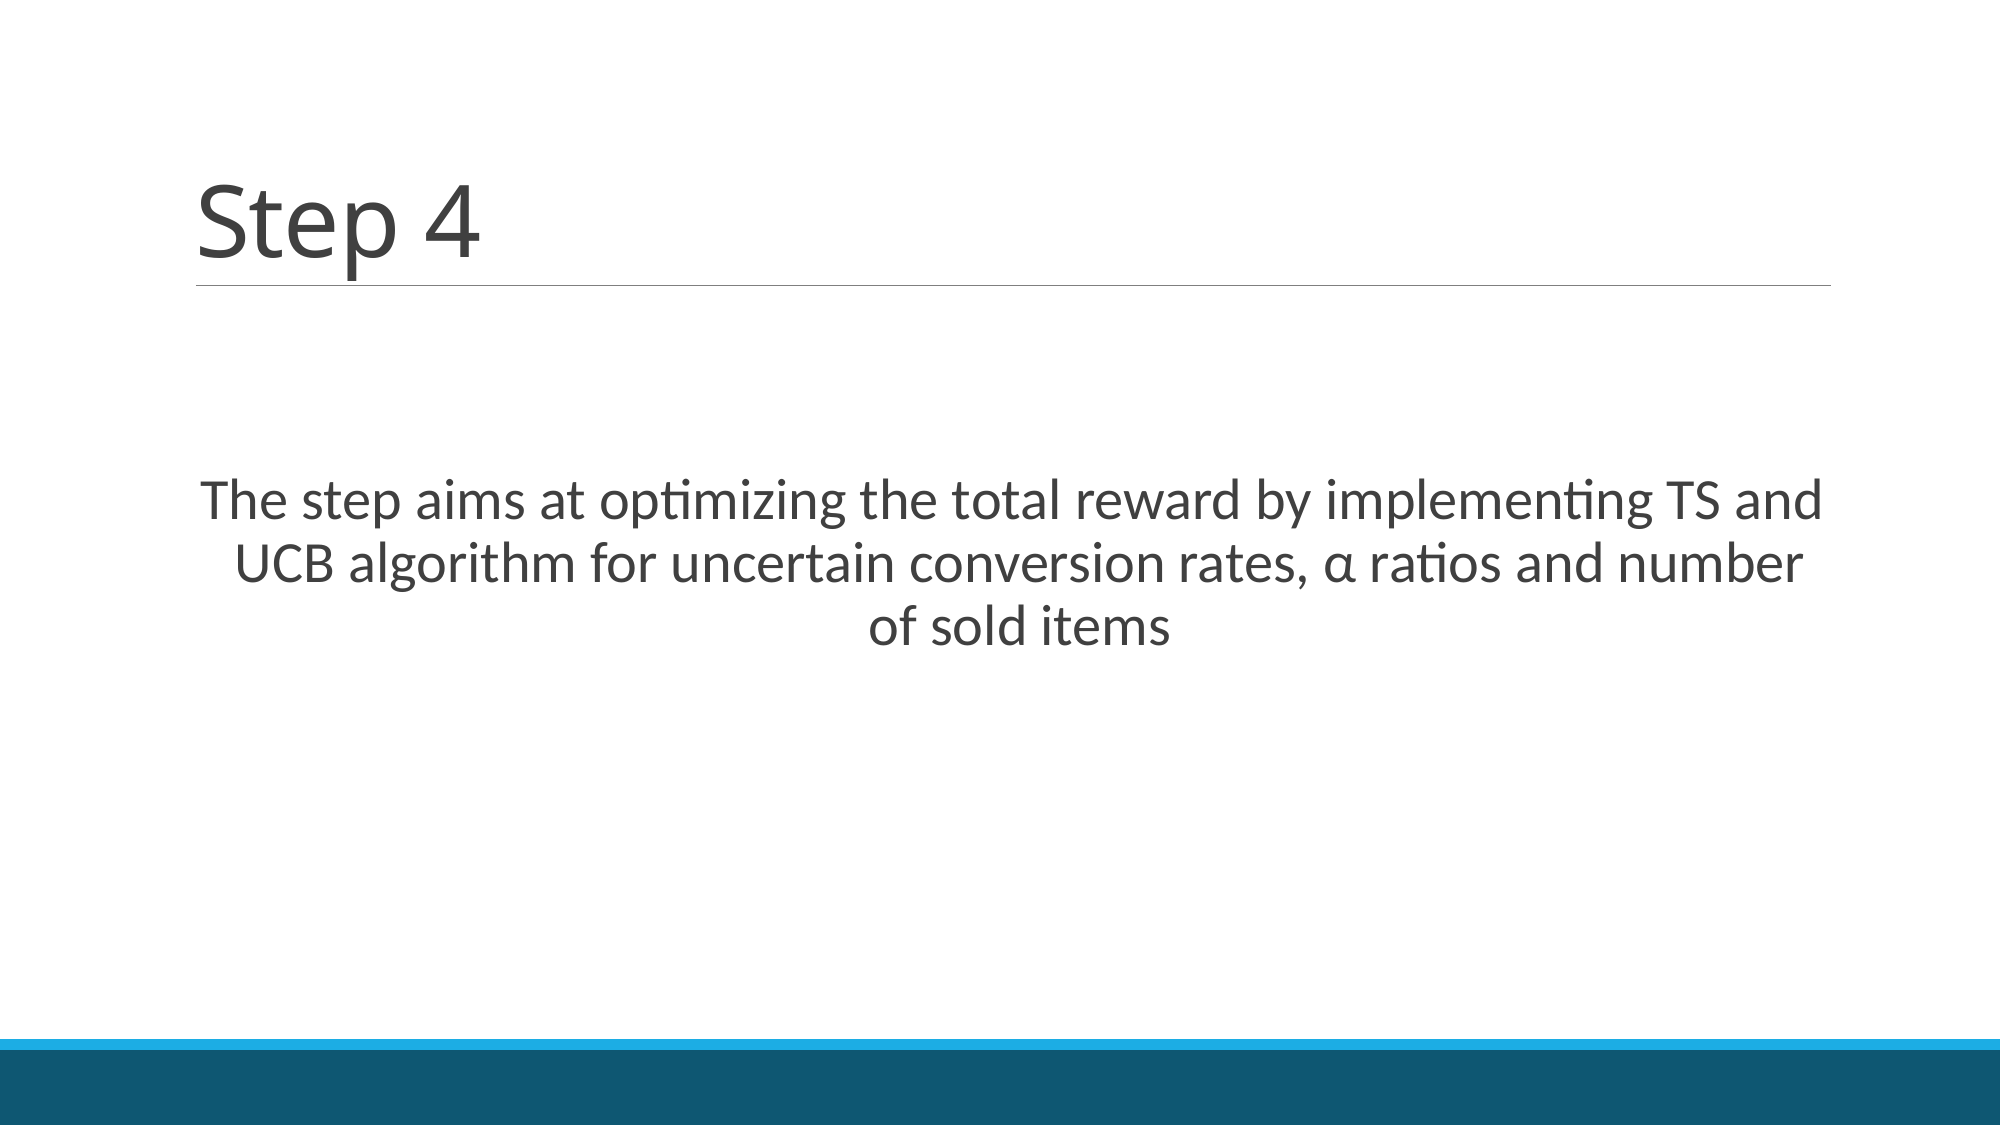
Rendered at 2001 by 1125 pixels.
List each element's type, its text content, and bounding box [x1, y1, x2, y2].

list The step aims at optimizing the total reward by implementing TS and UCB algorithm for uncertain conversion rates, α ratios and number of sold items [180, 462, 1831, 963]
title Step 4 [180, 47, 1831, 286]
